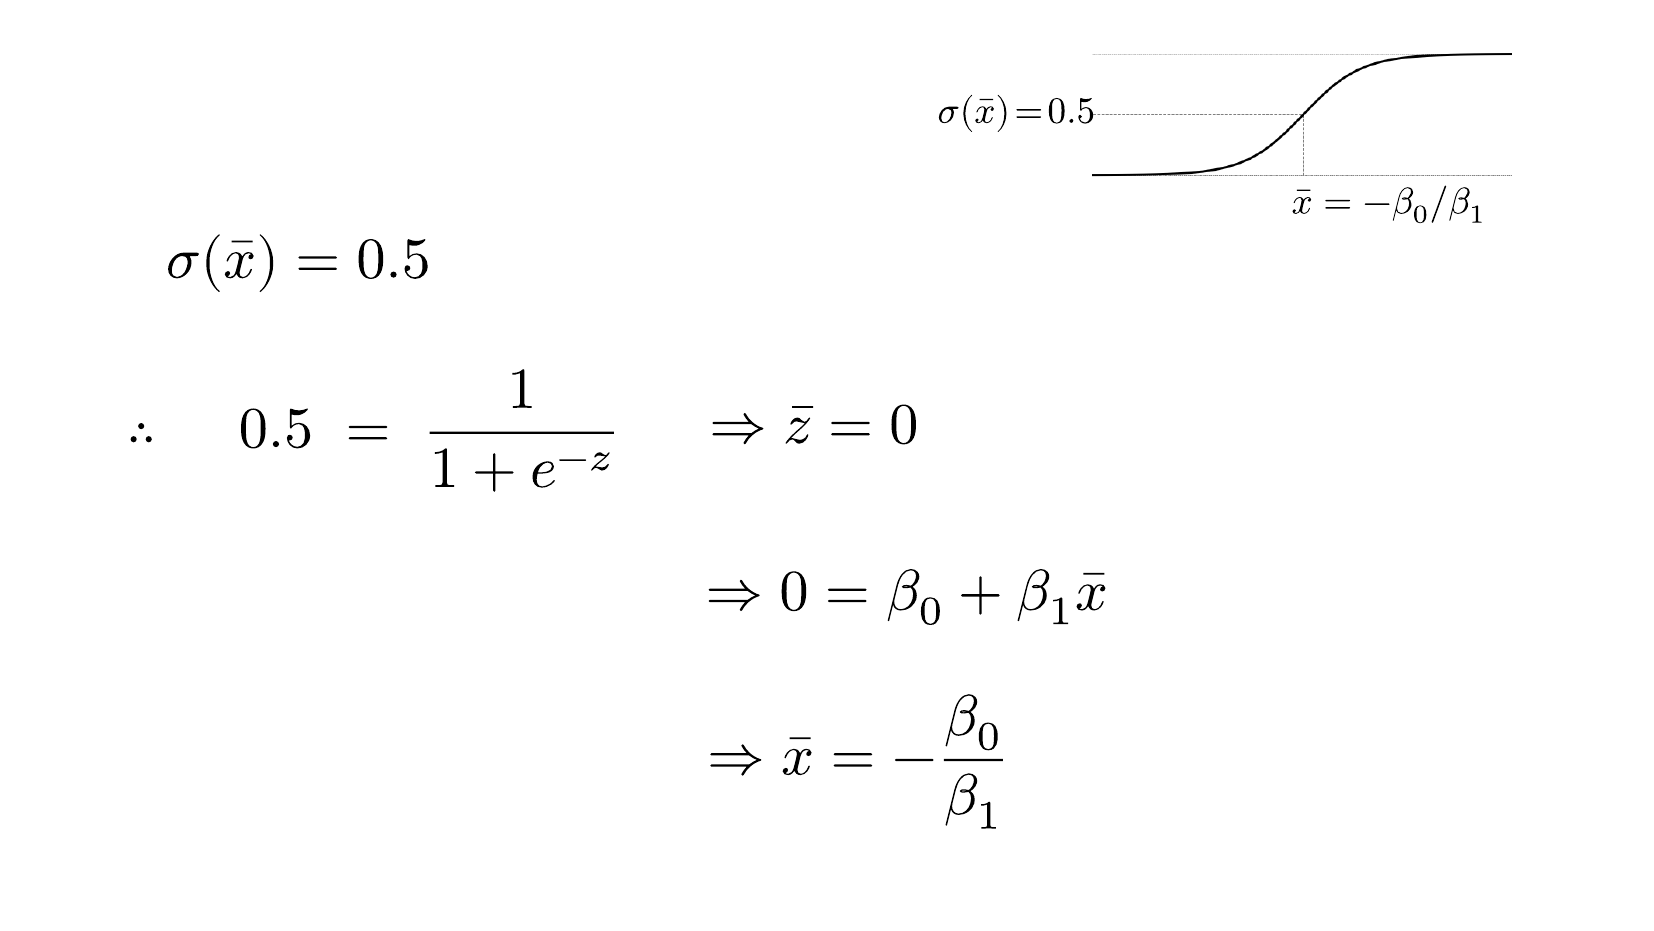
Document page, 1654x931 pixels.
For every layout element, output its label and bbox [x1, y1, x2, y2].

picture [124, 367, 616, 494]
picture [708, 404, 916, 445]
picture [706, 694, 1003, 829]
picture [702, 566, 1112, 628]
picture [165, 234, 428, 293]
picture [937, 37, 1512, 225]
